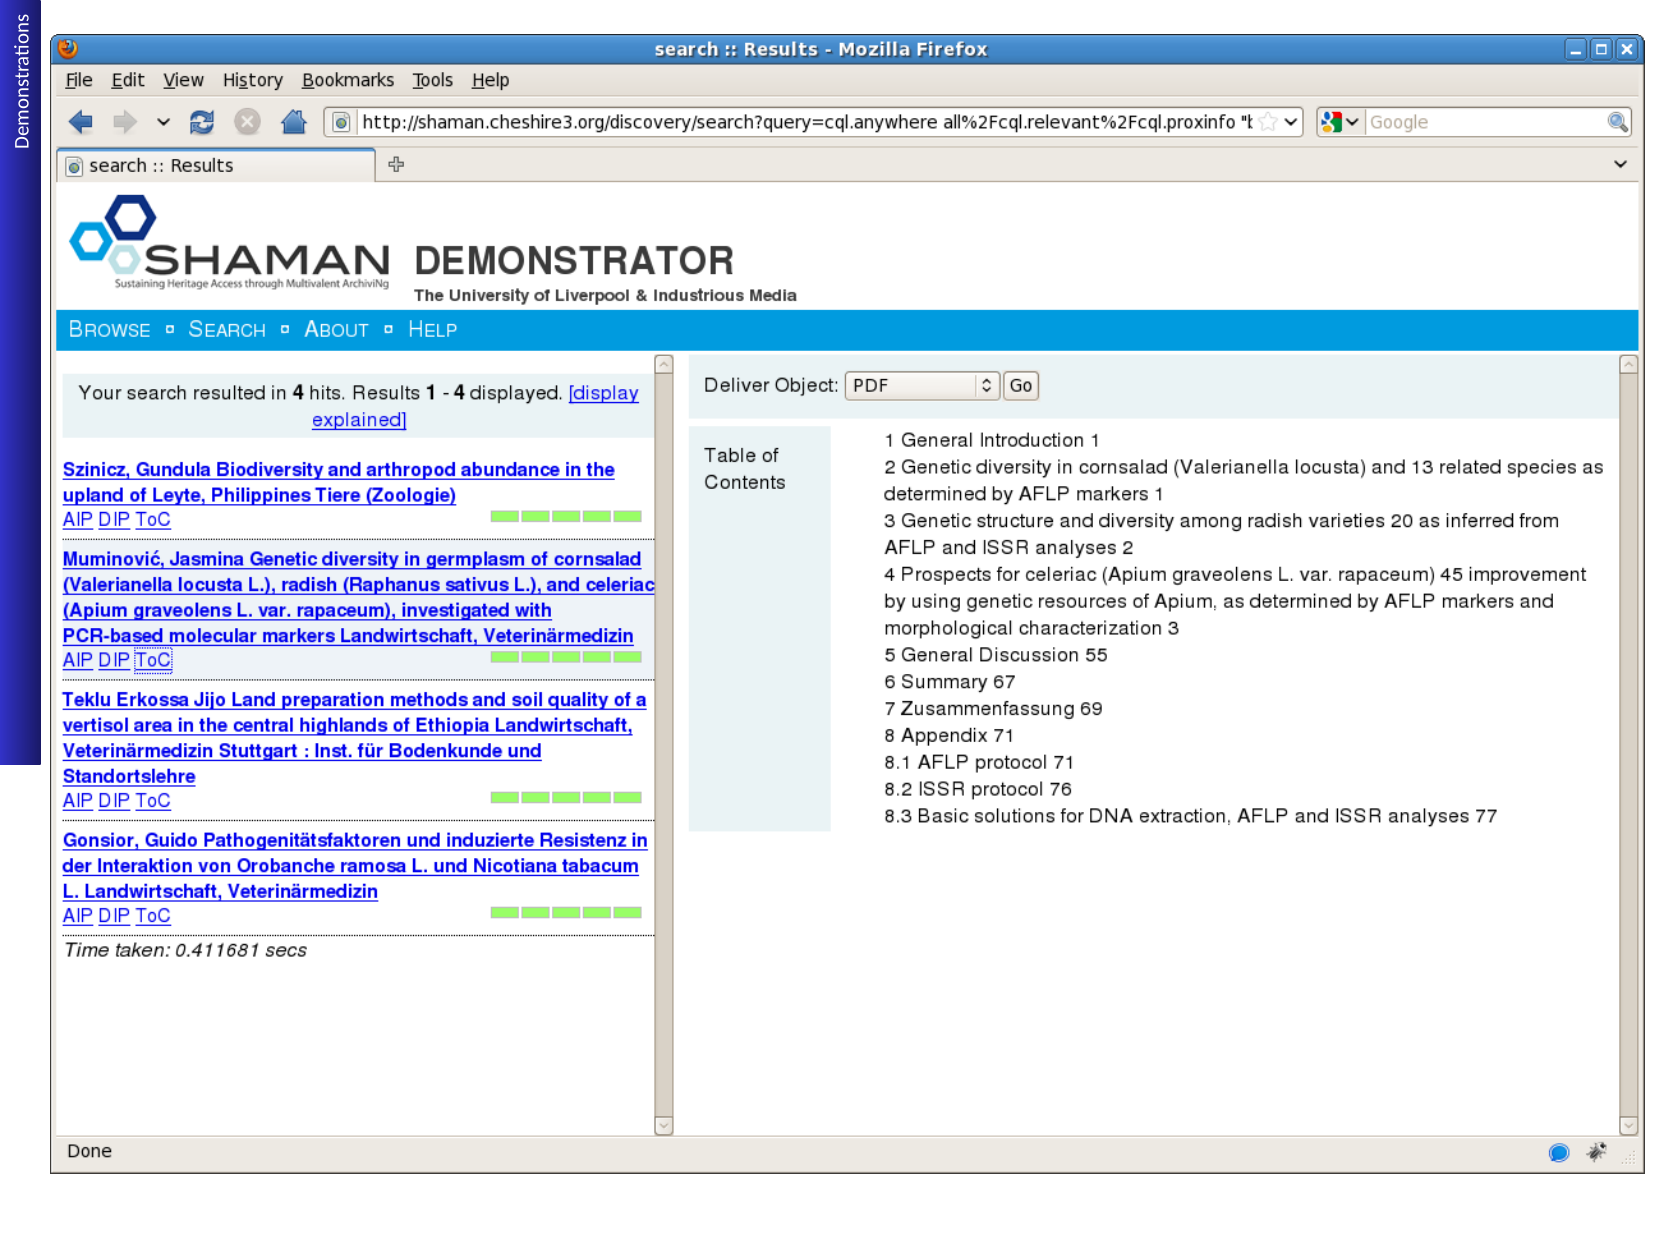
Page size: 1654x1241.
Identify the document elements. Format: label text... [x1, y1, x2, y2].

text_box Demonstrations [0, 0, 41, 765]
picture [50, 34, 1645, 1174]
